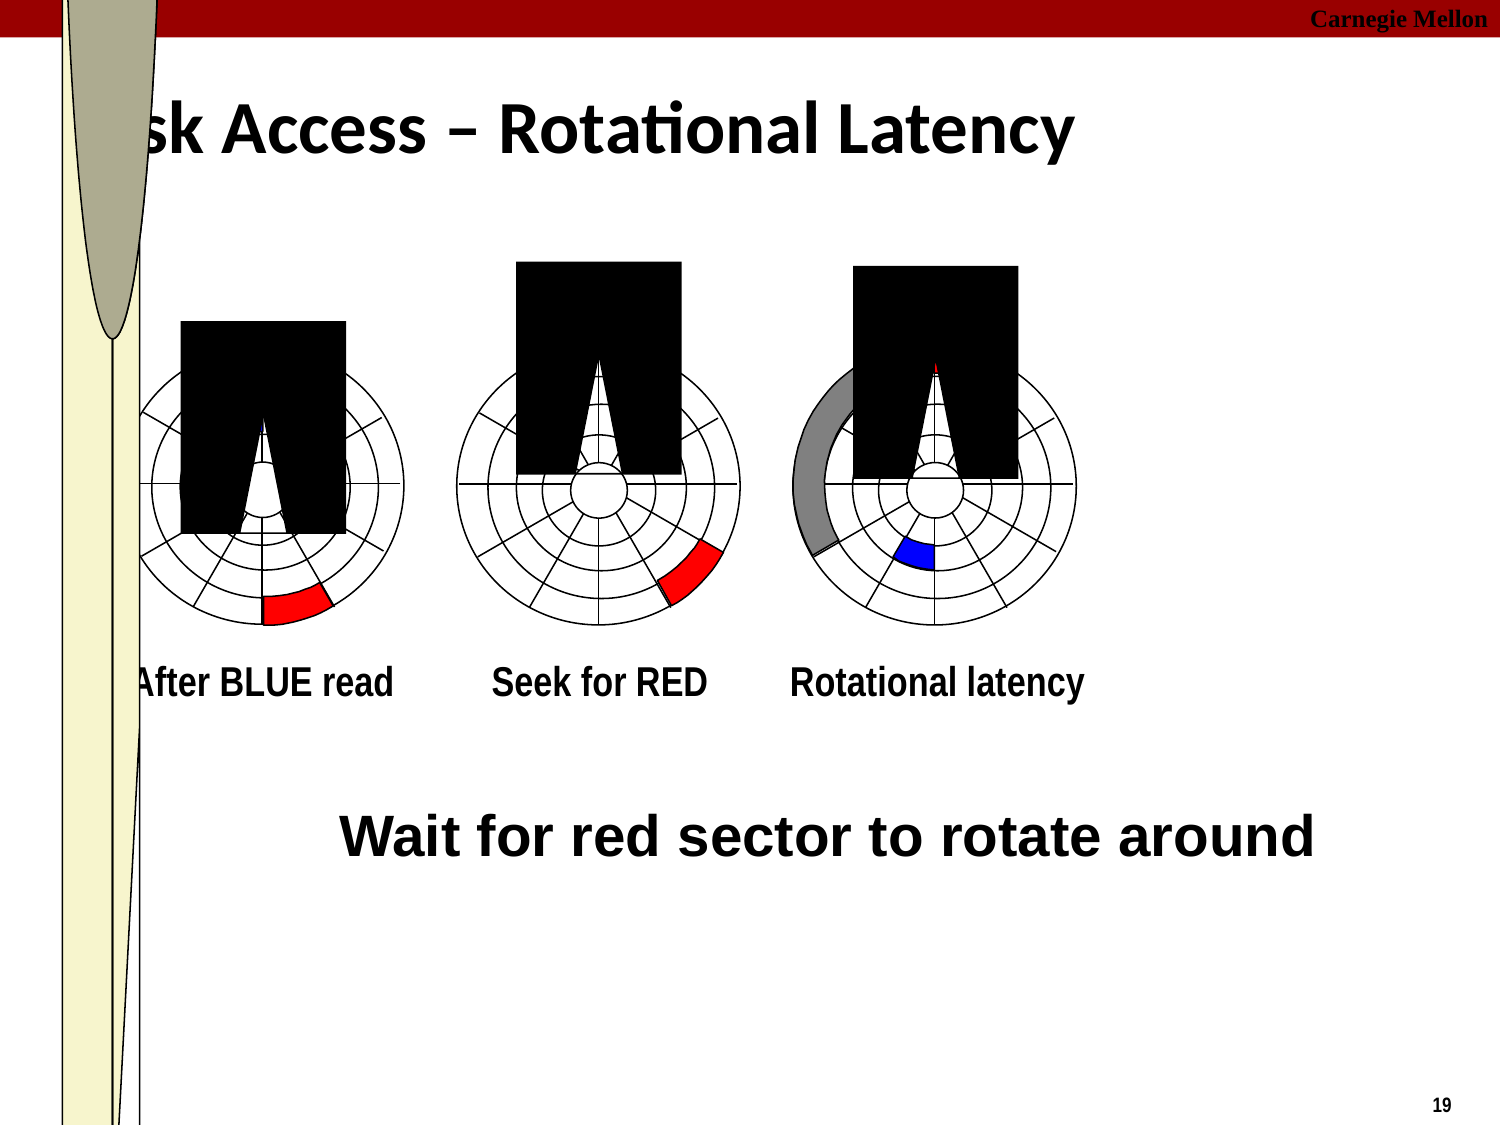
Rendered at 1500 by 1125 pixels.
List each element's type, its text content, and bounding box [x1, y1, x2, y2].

text_box After BLUE read [140, 647, 438, 713]
title Disk Access – Rotational Latency [145, 71, 1304, 197]
text_box Seek for RED [449, 647, 737, 713]
text_box [792, 266, 1077, 625]
text_box [62, 0, 404, 1125]
text_box [456, 262, 741, 625]
text_box Wait for red sector to rotate around [324, 737, 1375, 875]
text_box Rotational latency [737, 647, 1138, 713]
